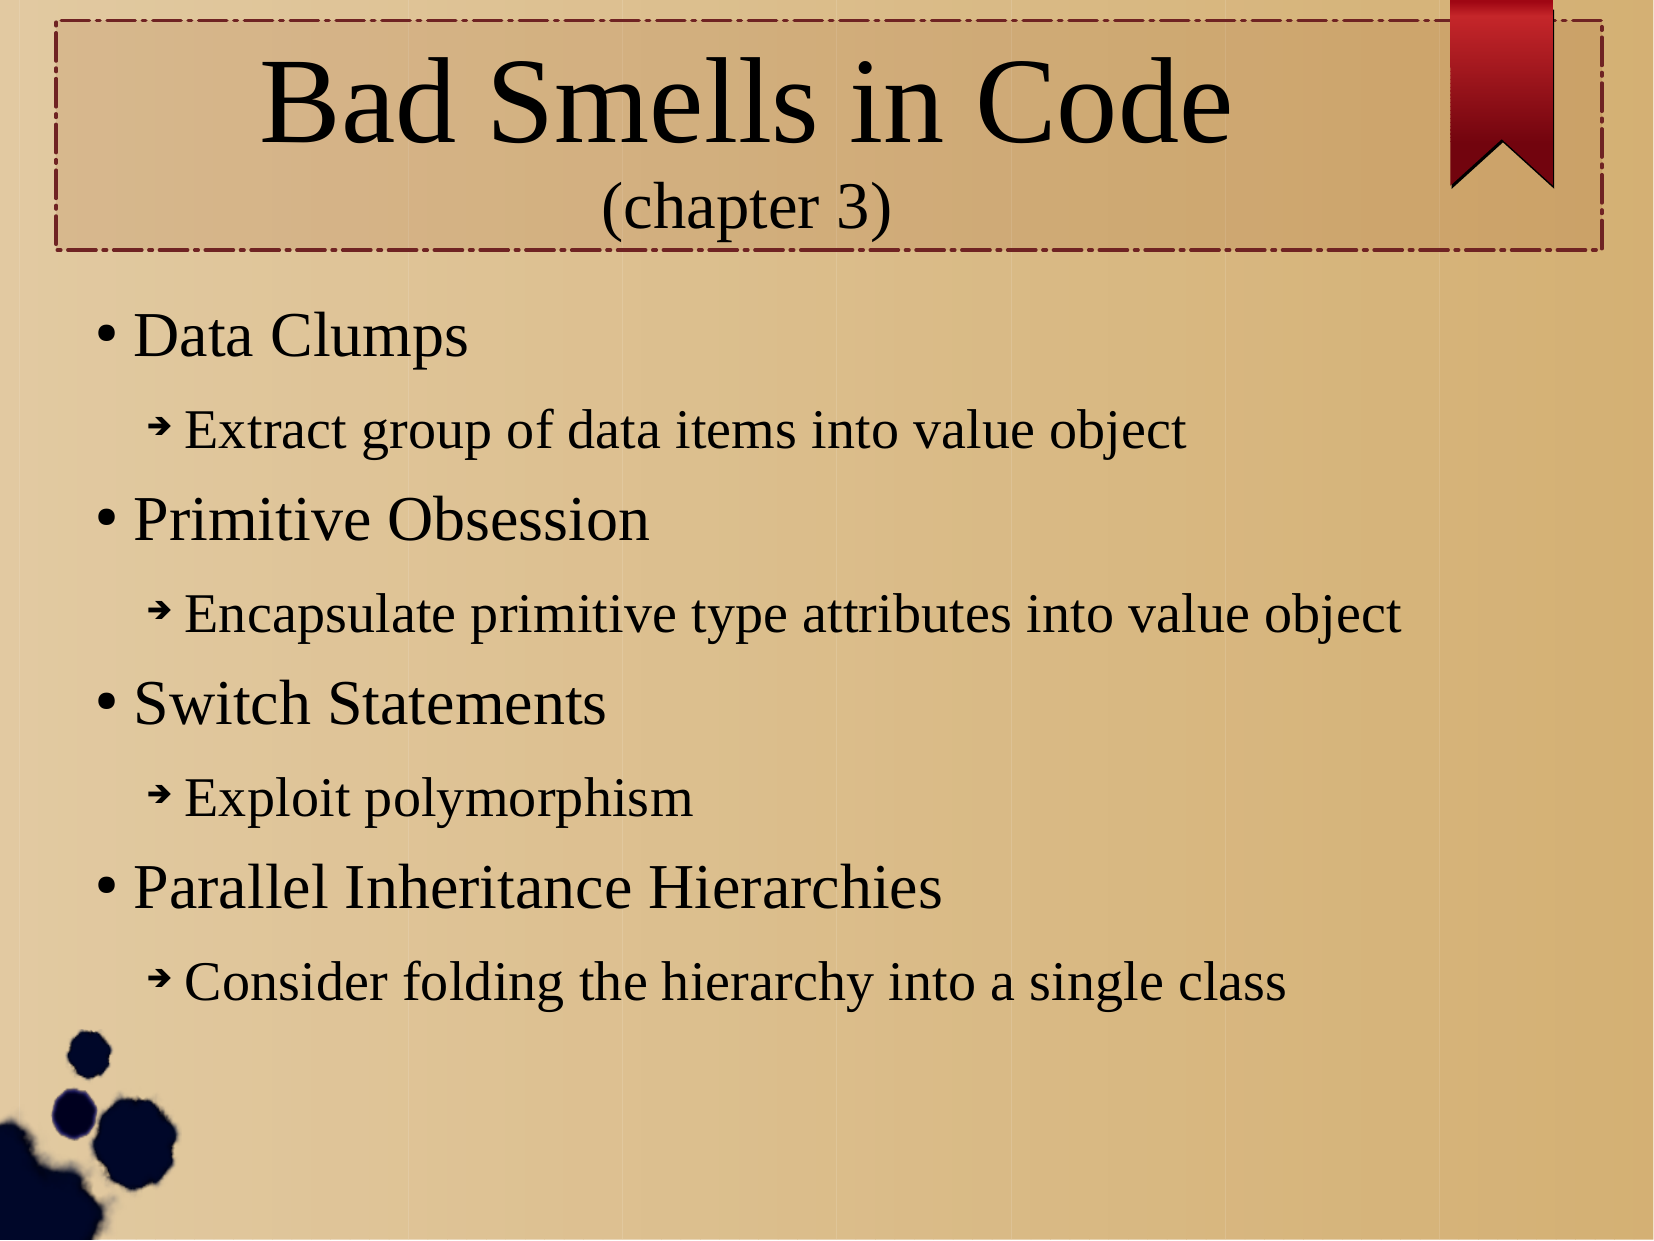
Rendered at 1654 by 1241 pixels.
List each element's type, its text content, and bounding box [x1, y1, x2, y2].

title Bad Smells in Code (chapter 3) [82, 33, 1412, 243]
list Data Clumps Extract group of data items into value object Primitive Obsession Encapsulate primitive type attributes into value object Switch Statements Exploit polymorphism Parallel Inheritance Hierarchies Consider folding the hierarchy into a single class [82, 299, 1571, 1019]
